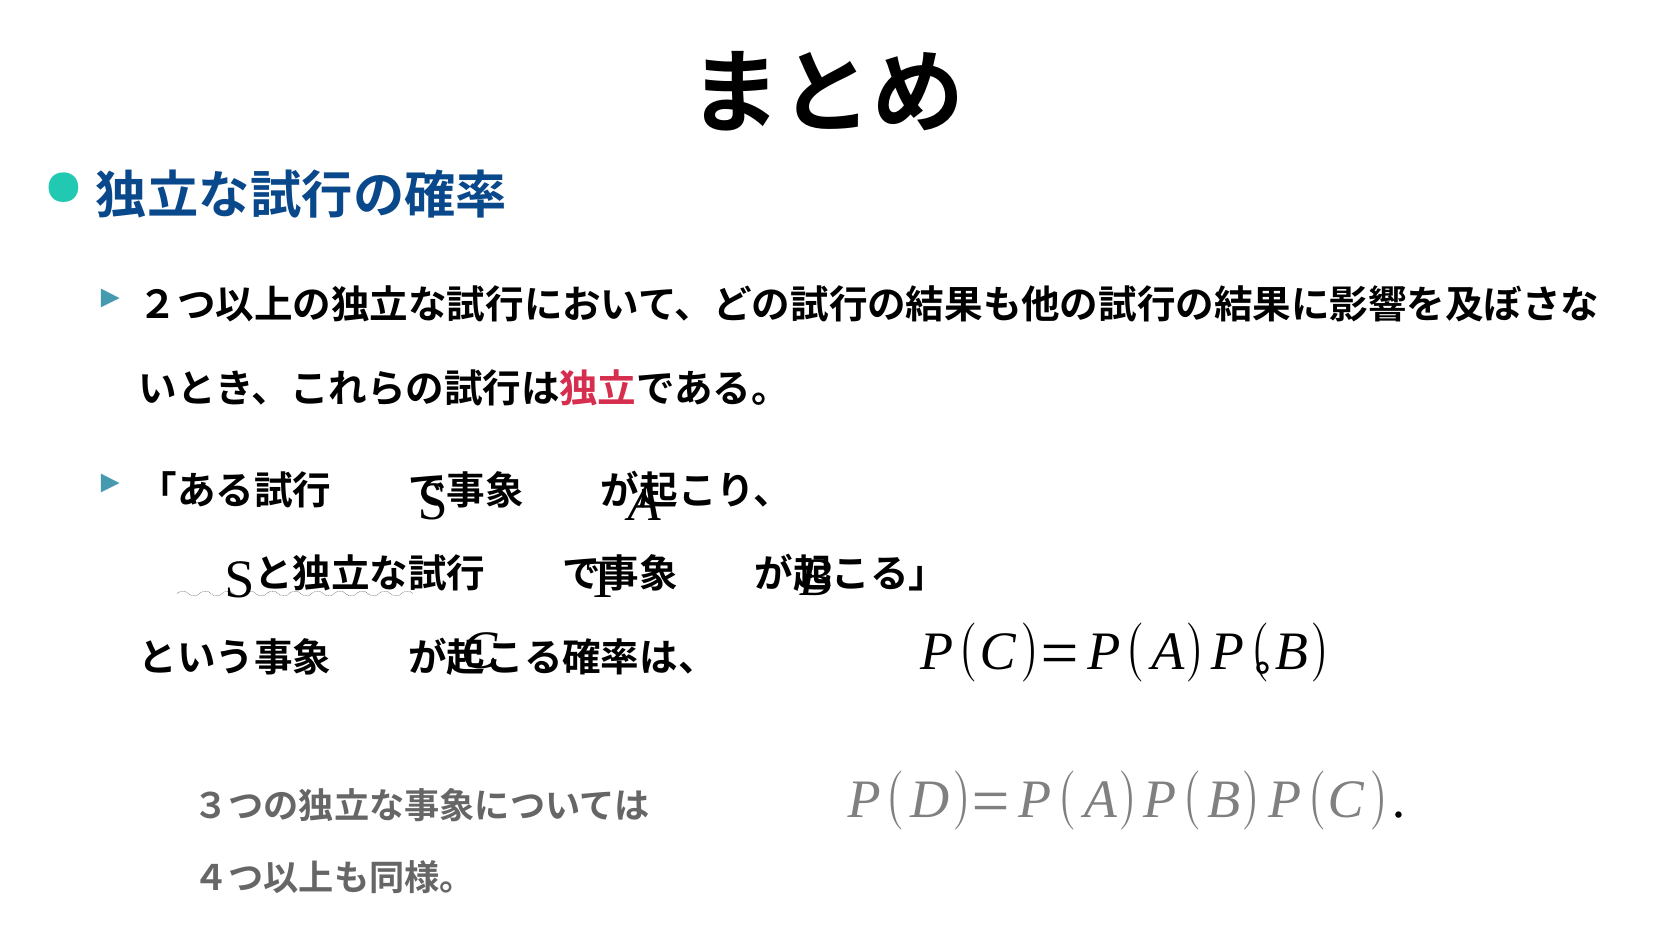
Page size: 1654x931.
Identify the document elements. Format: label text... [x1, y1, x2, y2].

chart [584, 549, 621, 610]
chart [417, 470, 448, 531]
list 独立な試行の確率 ２つ以上の独立な試行において、どの試行の結果も他の試行の結果に影響を及ぼさないとき、これらの試行は独立である。 「ある試行 で事象 が起こり、 と独立な試行 で事象 が起こる」 という事象 が起こる確率は、 。 ３つの独立な事象については ４つ以上も同様。 [29, 153, 1625, 916]
chart [843, 767, 1406, 834]
chart [915, 619, 1329, 686]
chart [622, 472, 662, 533]
chart [795, 547, 835, 608]
title まとめ [29, 11, 1625, 153]
chart [224, 549, 255, 610]
chart [461, 620, 502, 681]
